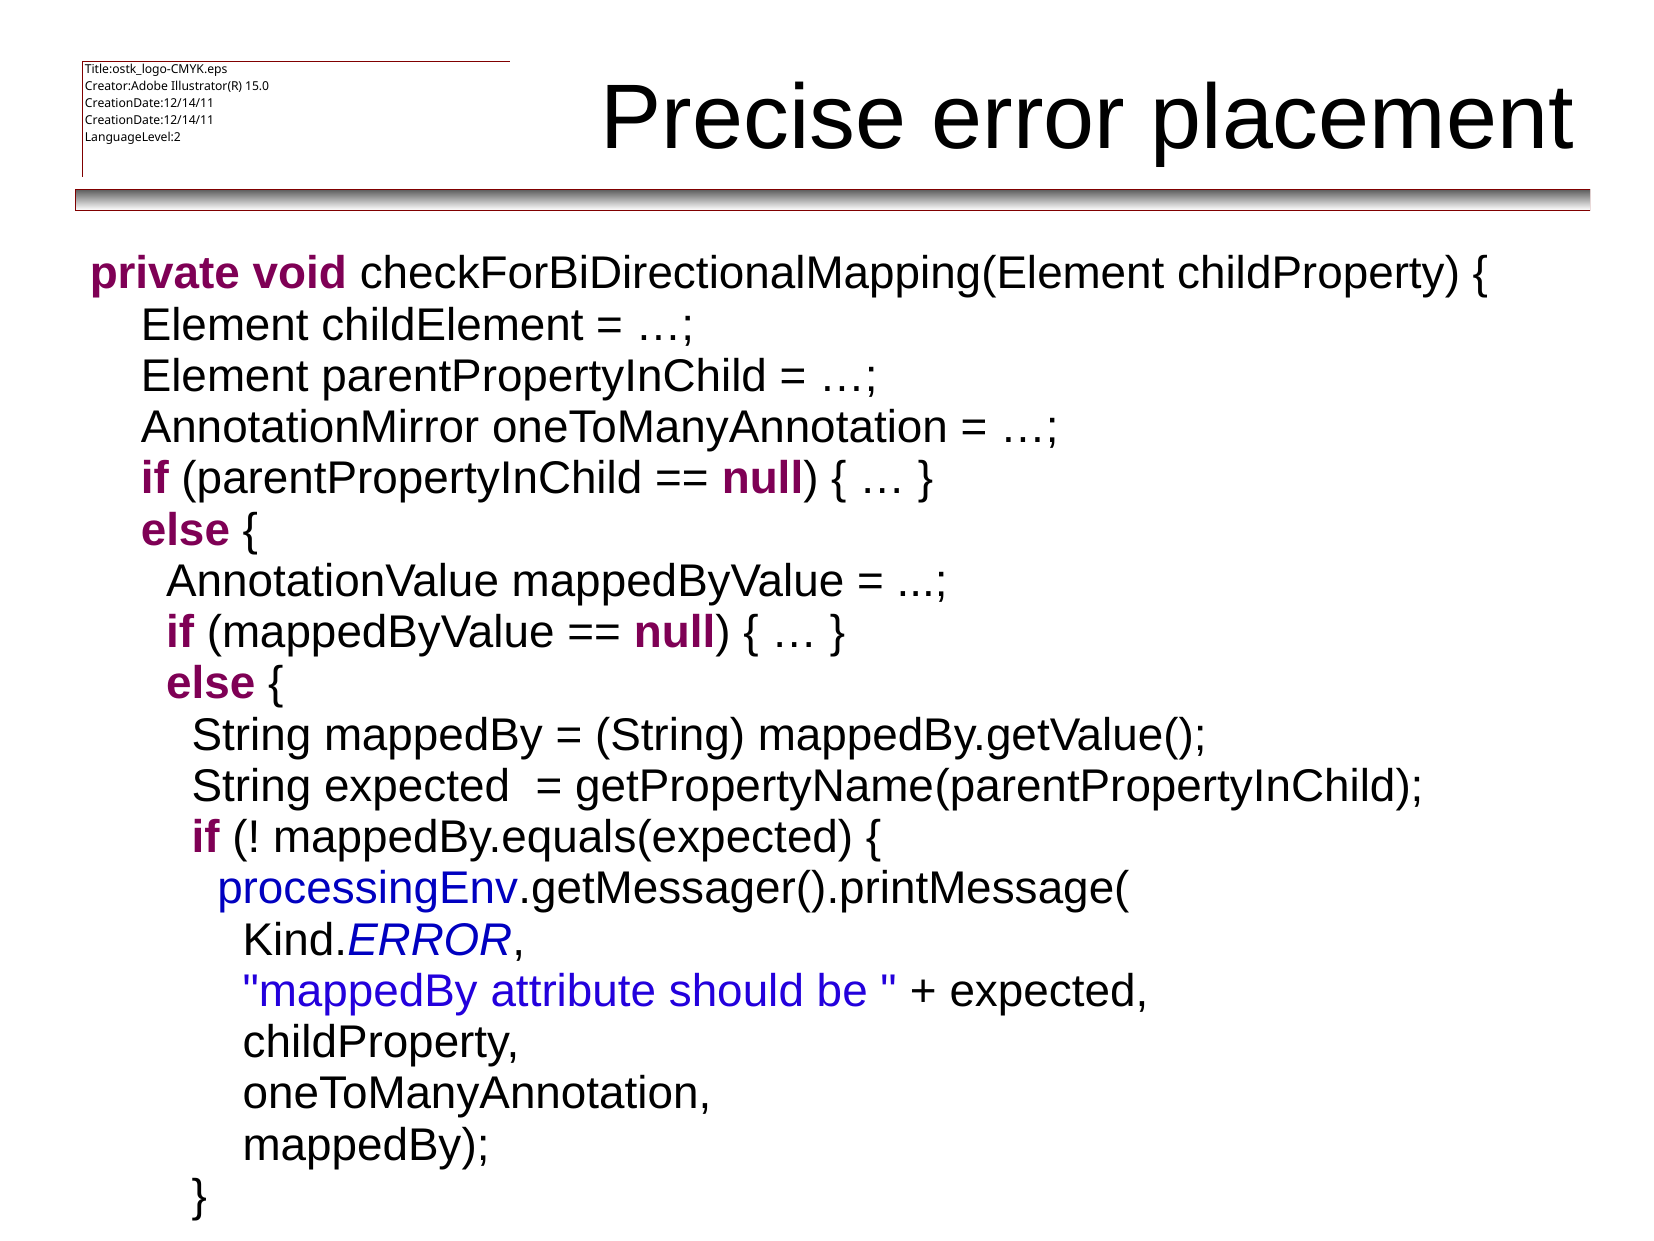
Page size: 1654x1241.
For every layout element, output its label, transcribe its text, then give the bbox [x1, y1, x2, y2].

text_box private void checkForBiDirectionalMapping(Element childProperty) { Element childElement = …; Element parentPropertyInChild = …; AnnotationMirror oneToManyAnnotation = …; if (parentPropertyInChild == null) { … } else { AnnotationValue mappedByValue = ...; if (mappedByValue == null) { … } else { String mappedBy = (String) mappedBy.getValue(); String expected = getPropertyName(parentPropertyInChild); if (! mappedBy.equals(expected) { processingEnv.getMessager().printMessage( Kind.ERROR, "mappedBy attribute should be " + expected, childProperty, oneToManyAnnotation, mappedBy); } [75, 240, 1591, 1229]
title Precise error placement [529, 65, 1576, 169]
